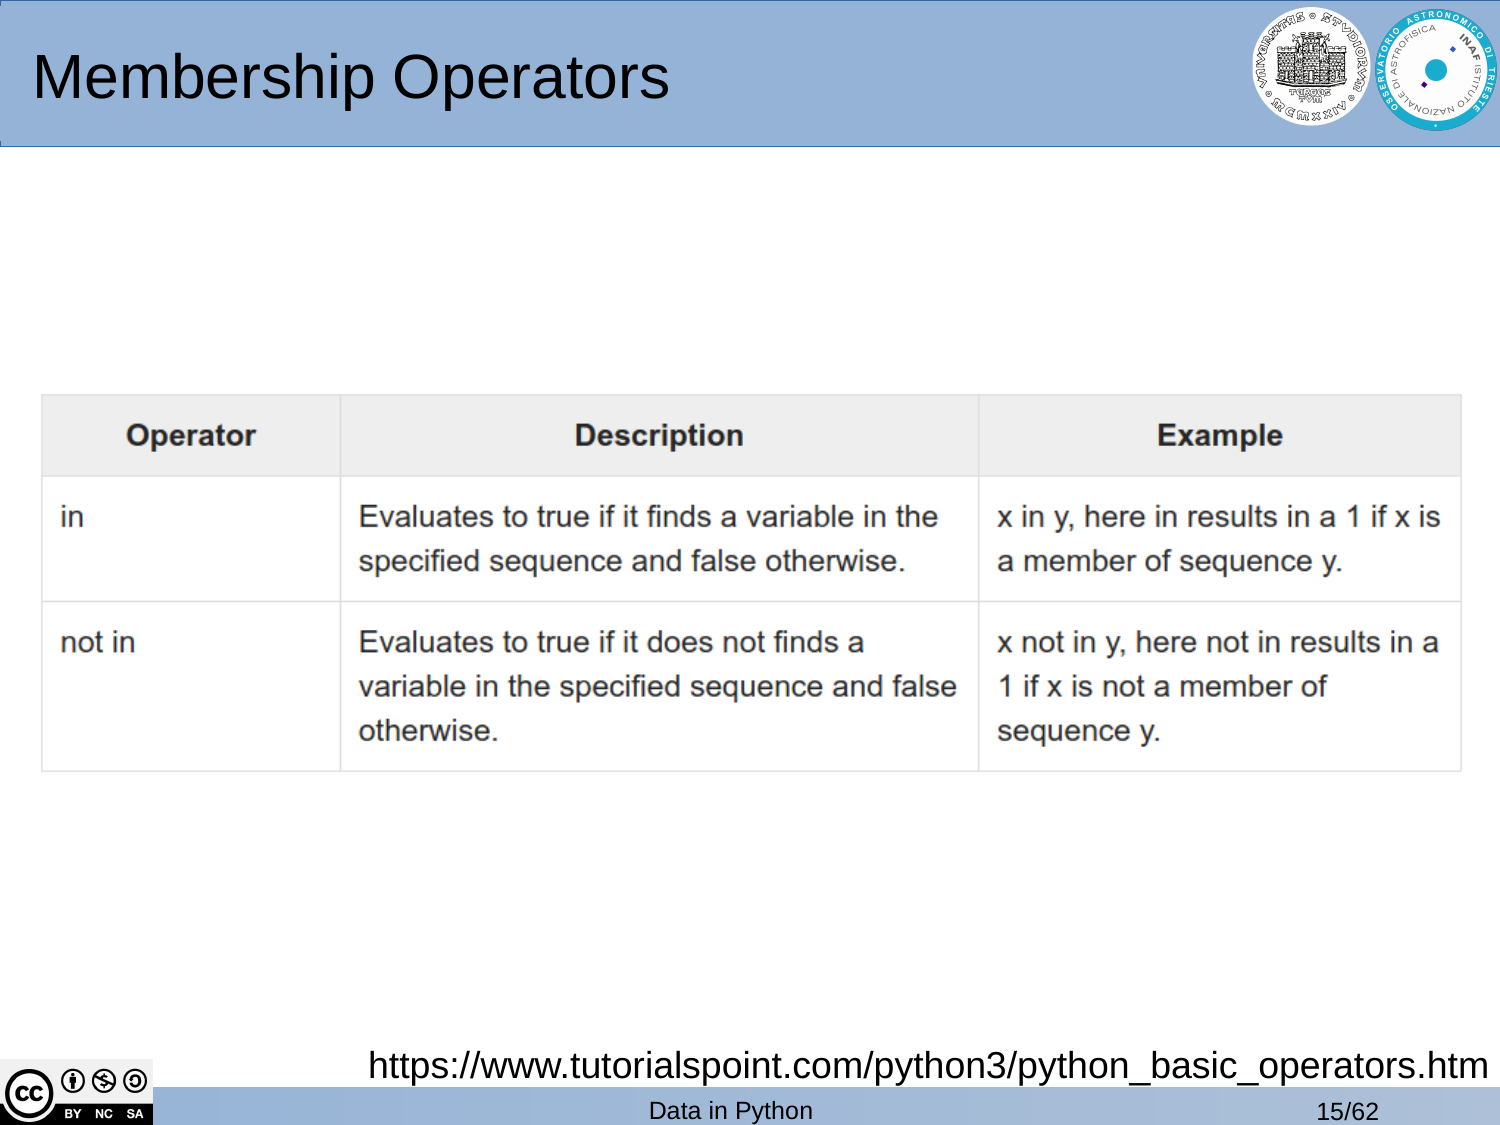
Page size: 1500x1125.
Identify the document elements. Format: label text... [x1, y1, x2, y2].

list https://www.tutorialspoint.com/python3/python_basic_operators.htm [353, 1033, 1500, 1092]
text_box Membership Operators [0, 5, 1253, 141]
picture [0, 1059, 153, 1125]
picture [37, 387, 1468, 778]
picture [1253, 0, 1500, 156]
